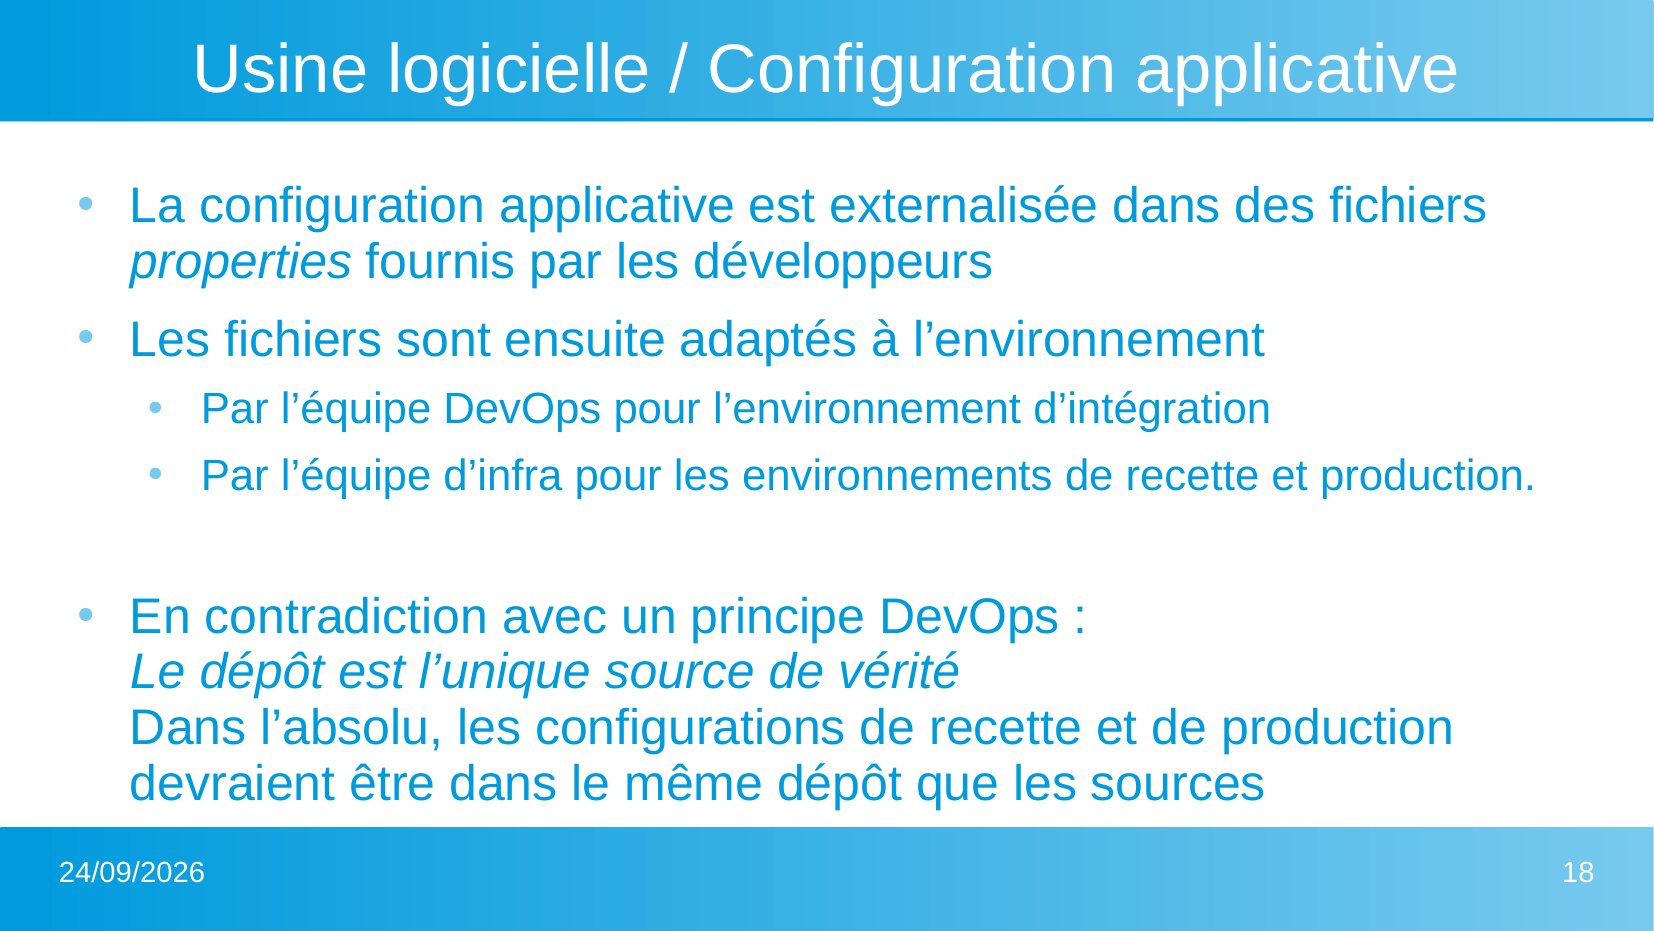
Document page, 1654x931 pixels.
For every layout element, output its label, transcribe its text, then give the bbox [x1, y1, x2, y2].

title Usine logicielle / Configuration applicative [59, 29, 1595, 108]
list La configuration applicative est externalisée dans des fichiers properties fournis par les développeurs Les fichiers sont ensuite adaptés à l’environnement Par l’équipe DevOps pour l’environnement d’intégration Par l’équipe d’infra pour les environnements de recette et production. En contradiction avec un principe DevOps : Le dépôt est l’unique source de vérité Dans l’absolu, les configurations de recette et de production devraient être dans le même dépôt que les sources [59, 177, 1595, 768]
